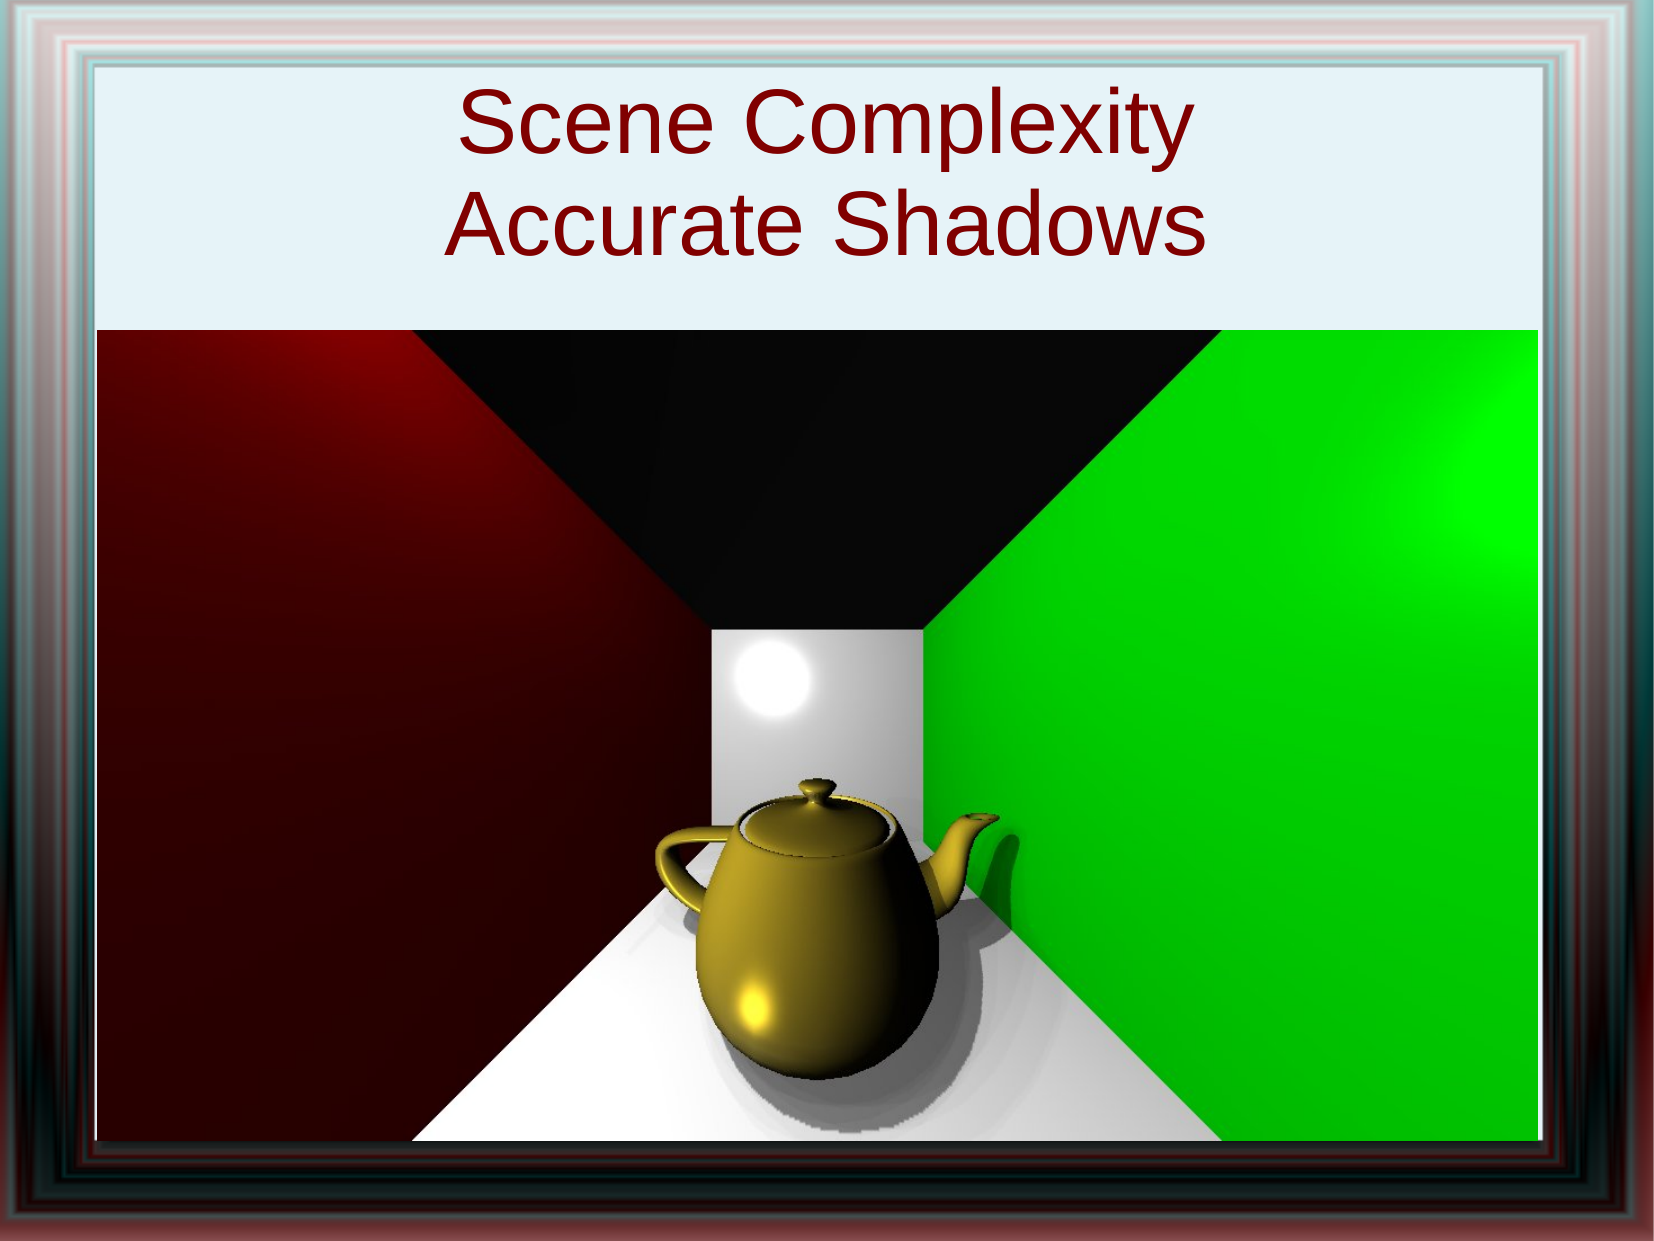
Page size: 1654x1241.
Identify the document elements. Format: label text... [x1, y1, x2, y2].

title Scene Complexity Accurate Shadows [118, 70, 1536, 276]
picture [0, 0, 1654, 1241]
